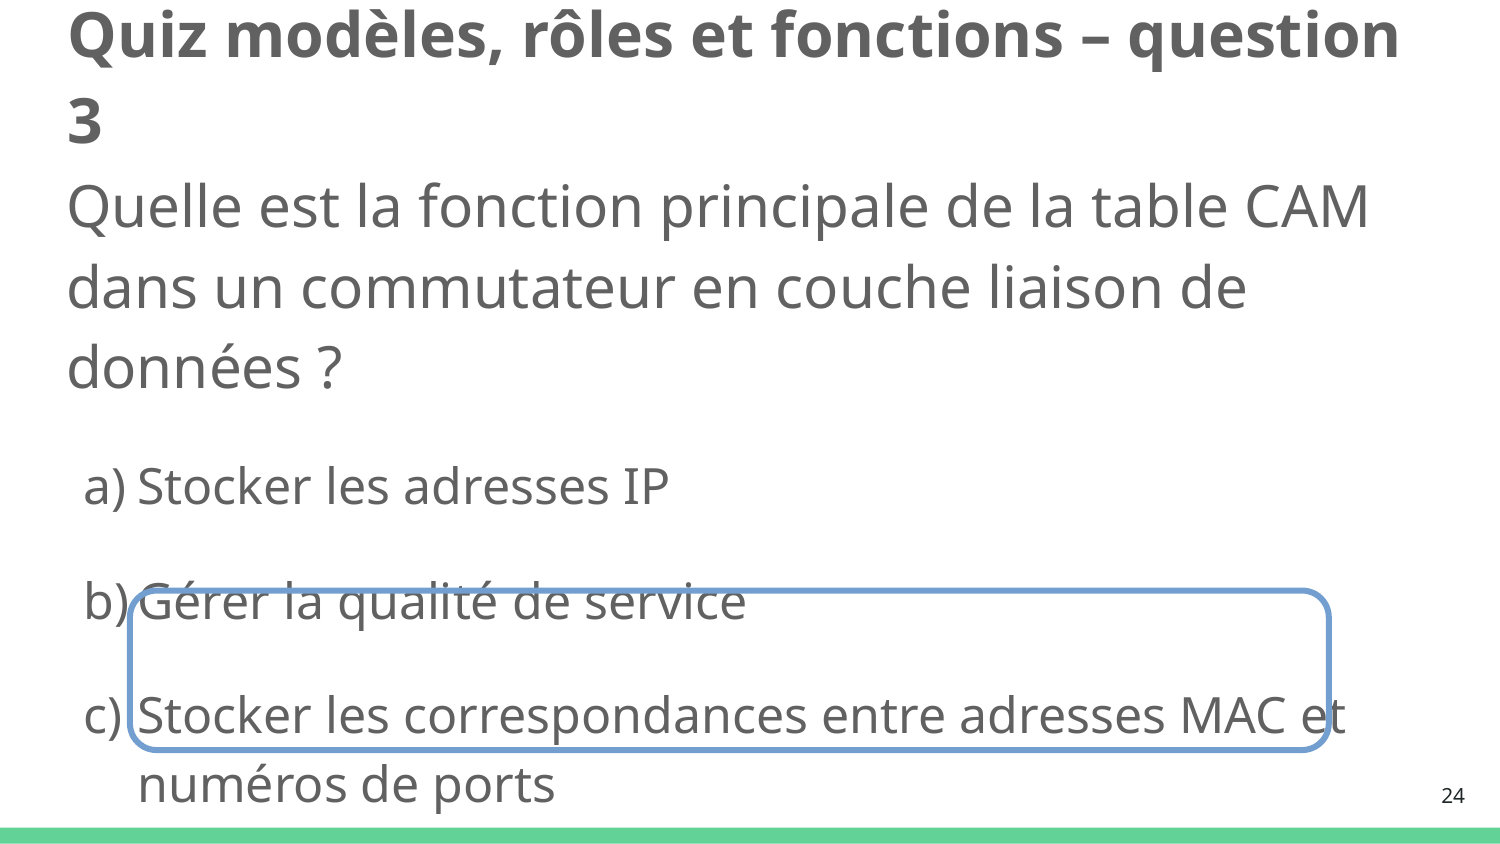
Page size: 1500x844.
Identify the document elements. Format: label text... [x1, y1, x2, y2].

slide_number <numéro> [1389, 764, 1480, 830]
list Quelle est la fonction principale de la table CAM dans un commutateur en couche liaison de données ? Stocker les adresses IP Gérer la qualité de service Stocker les correspondances entre adresses MAC et numéros de ports [133, 594, 1325, 747]
title Quiz modèles, rôles et fonctions – question 3 [51, 23, 1449, 117]
list Quelle est la fonction principale de la table CAM dans un commutateur en couche liaison de données ? Stocker les adresses IP Gérer la qualité de service Stocker les correspondances entre adresses MAC et numéros de ports [51, 144, 1477, 748]
